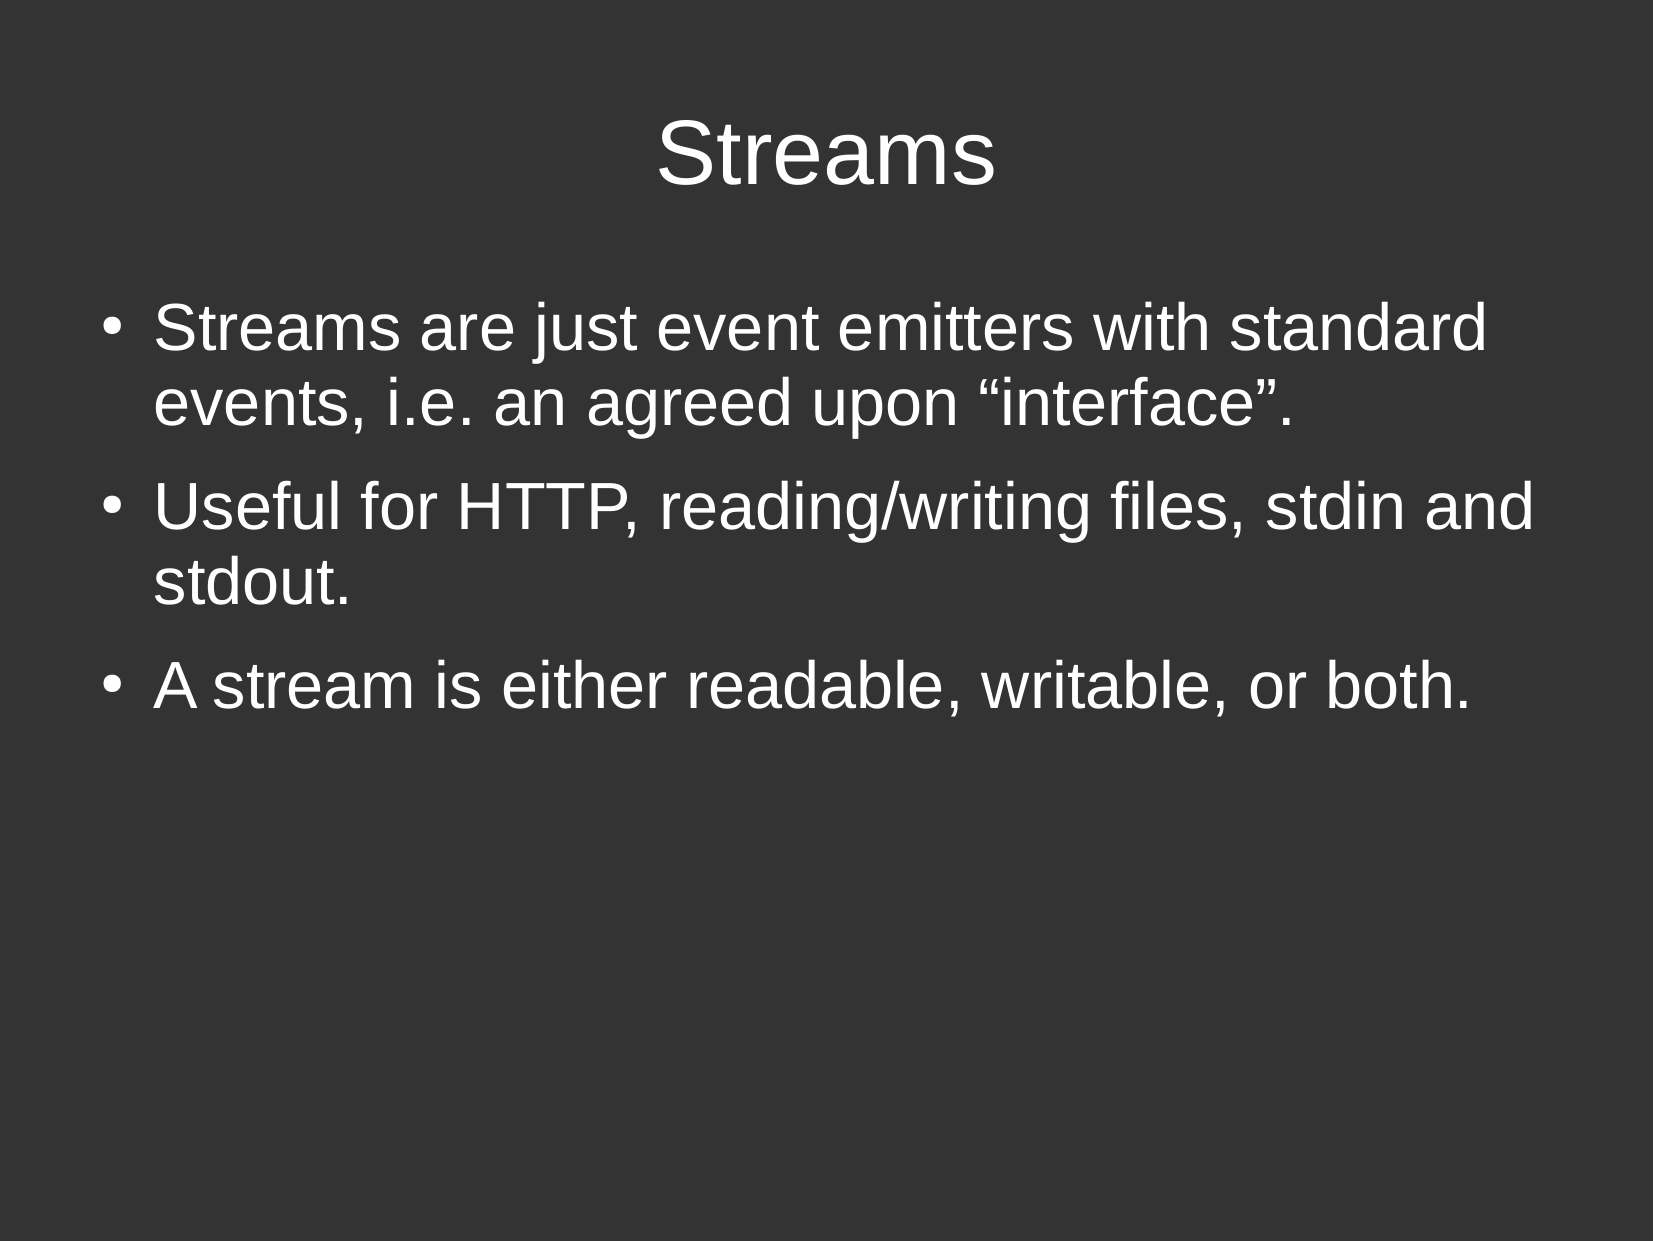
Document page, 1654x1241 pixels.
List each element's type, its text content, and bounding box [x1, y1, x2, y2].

title Streams [82, 49, 1571, 257]
list Streams are just event emitters with standard events, i.e. an agreed upon “interface”. Useful for HTTP, reading/writing files, stdin and stdout. A stream is either readable, writable, or both. [82, 290, 1571, 1010]
